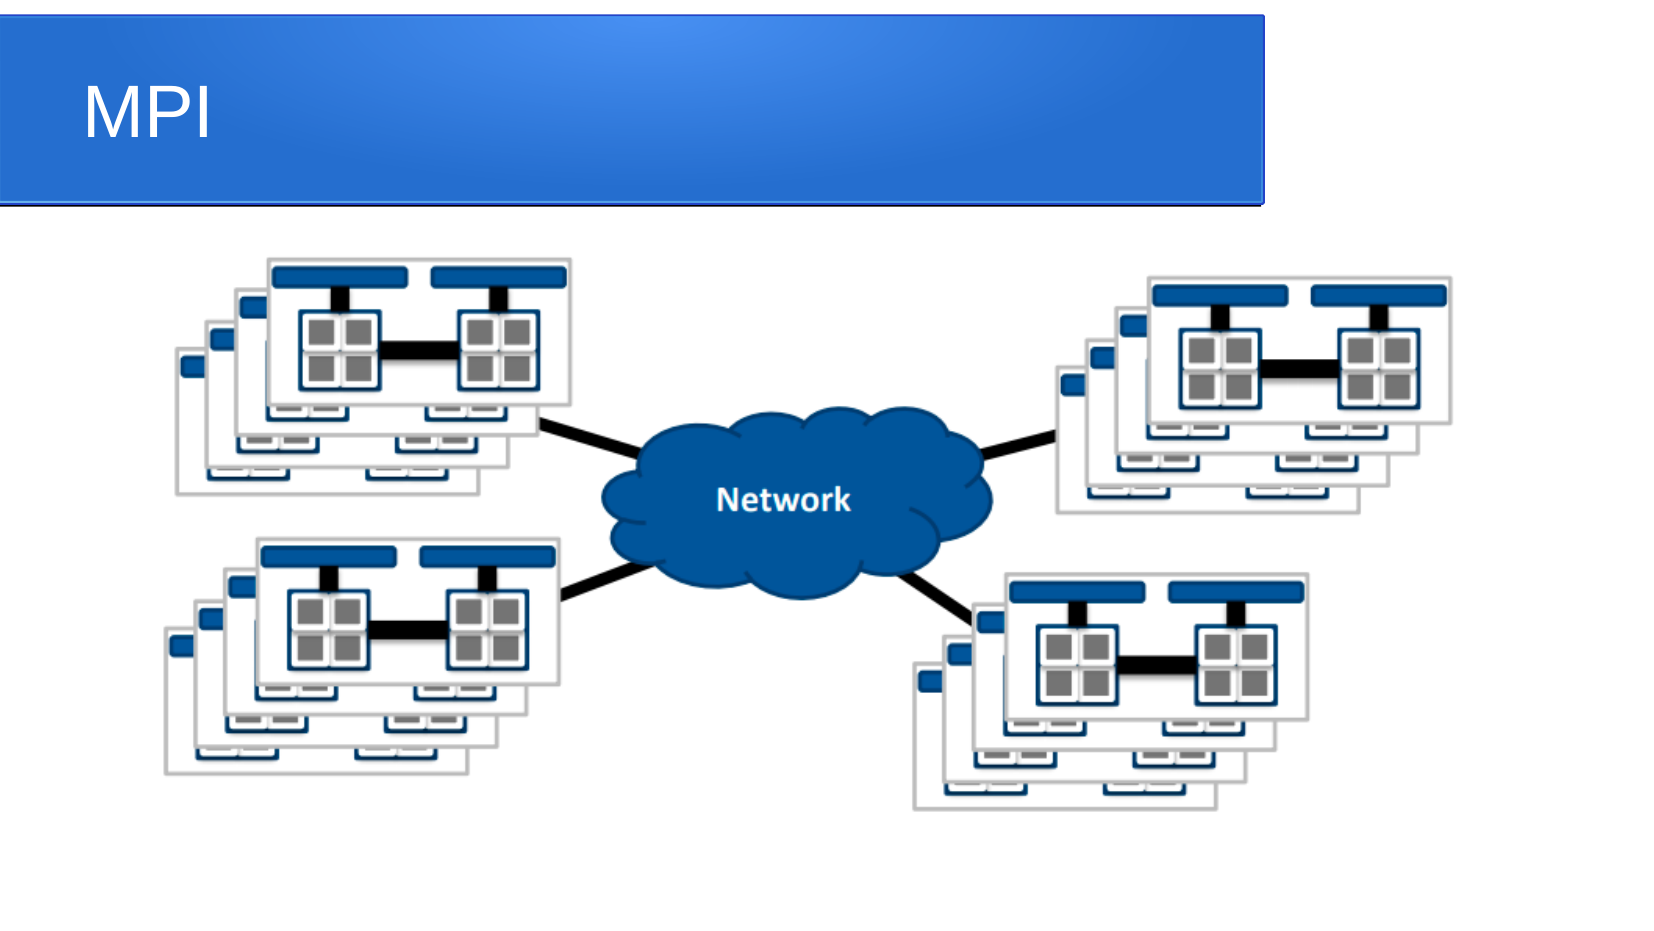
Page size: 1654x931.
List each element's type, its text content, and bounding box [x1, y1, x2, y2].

title MPI [82, 35, 1235, 189]
picture [106, 225, 1508, 815]
